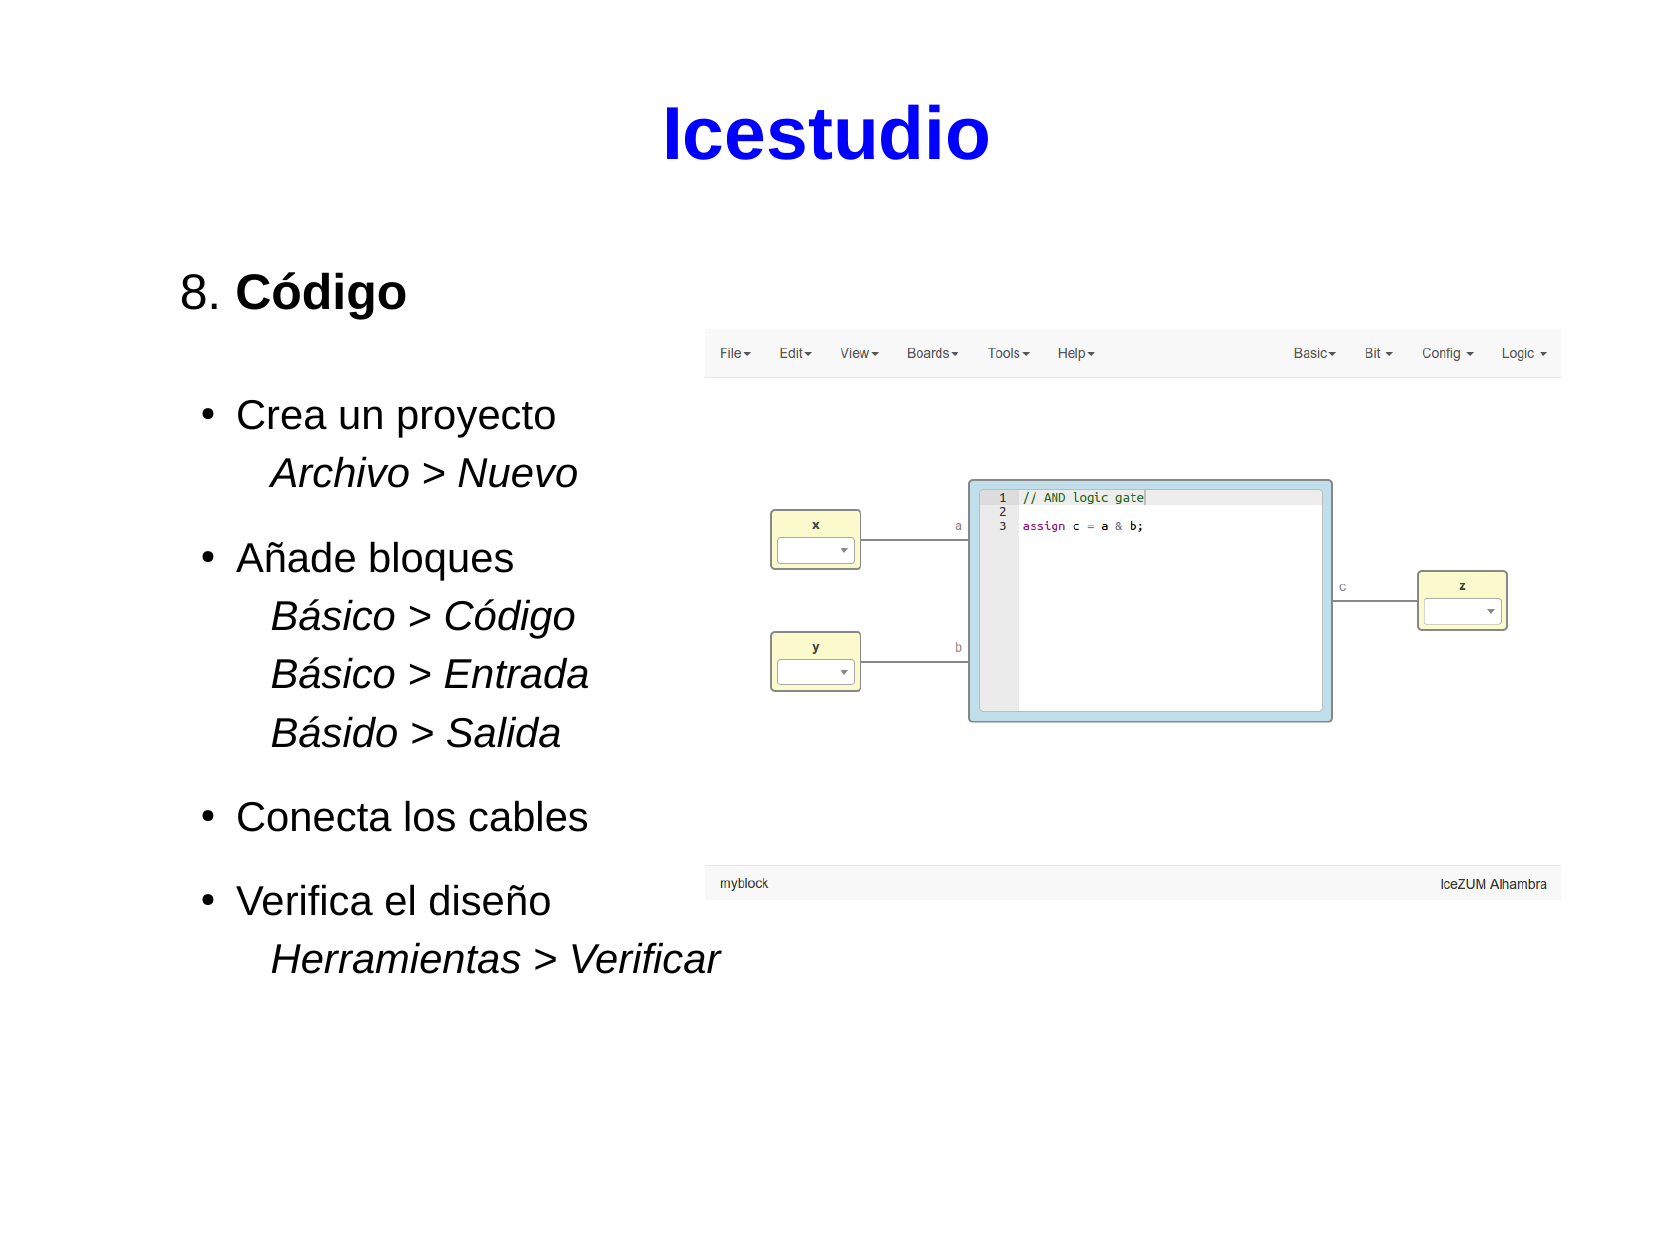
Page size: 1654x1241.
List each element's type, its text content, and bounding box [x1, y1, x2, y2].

text_box 8. Código [165, 239, 665, 345]
text_box Crea un proyecto Archivo > Nuevo Añade bloques Básico > Código Básico > Entrada Básido > Salida Conecta los cables Verifica el diseño Herramientas > Verificar [185, 384, 1486, 1192]
picture [705, 329, 1561, 901]
title Icestudio [82, 30, 1571, 238]
